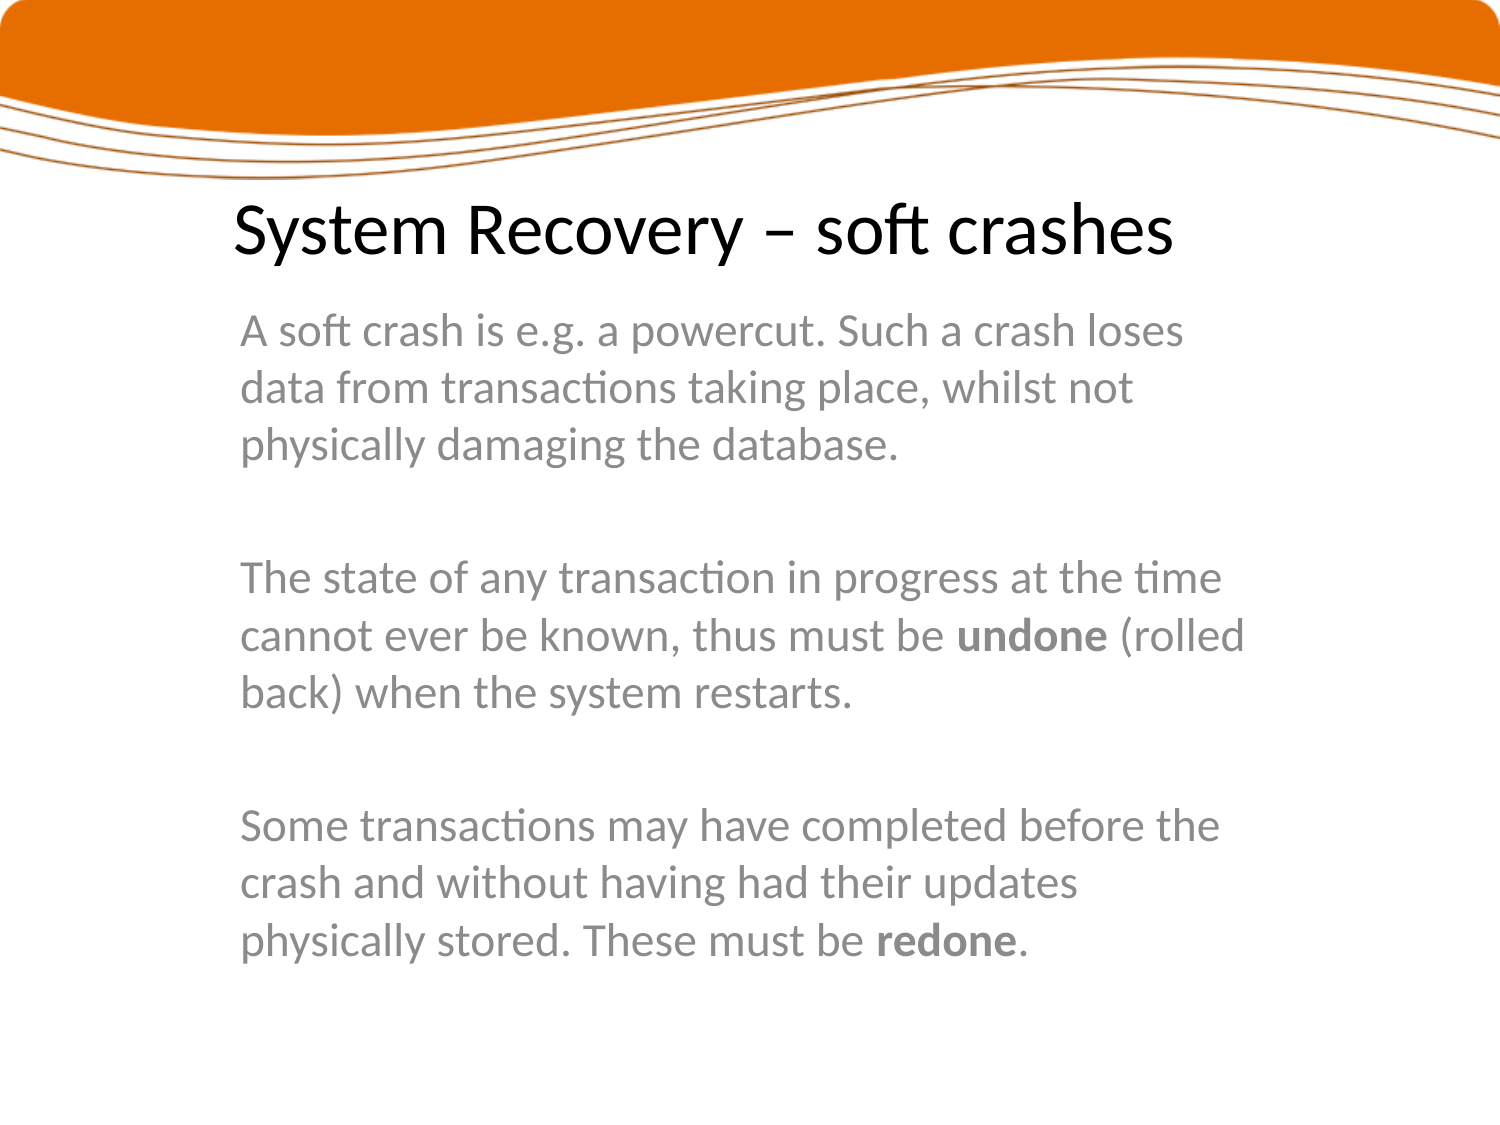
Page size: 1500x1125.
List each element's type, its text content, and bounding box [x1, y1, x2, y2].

subtitle A soft crash is e.g. a powercut. Such a crash loses data from transactions taking place, whilst not physically damaging the database. The state of any transaction in progress at the time cannot ever be known, thus must be undone (rolled back) when the system restarts. Some transactions may have completed before the crash and without having had their updates physically stored. These must be redone. [225, 290, 1275, 988]
text_box System Recovery – soft crashes [218, 172, 1282, 278]
picture [0, 0, 1500, 180]
